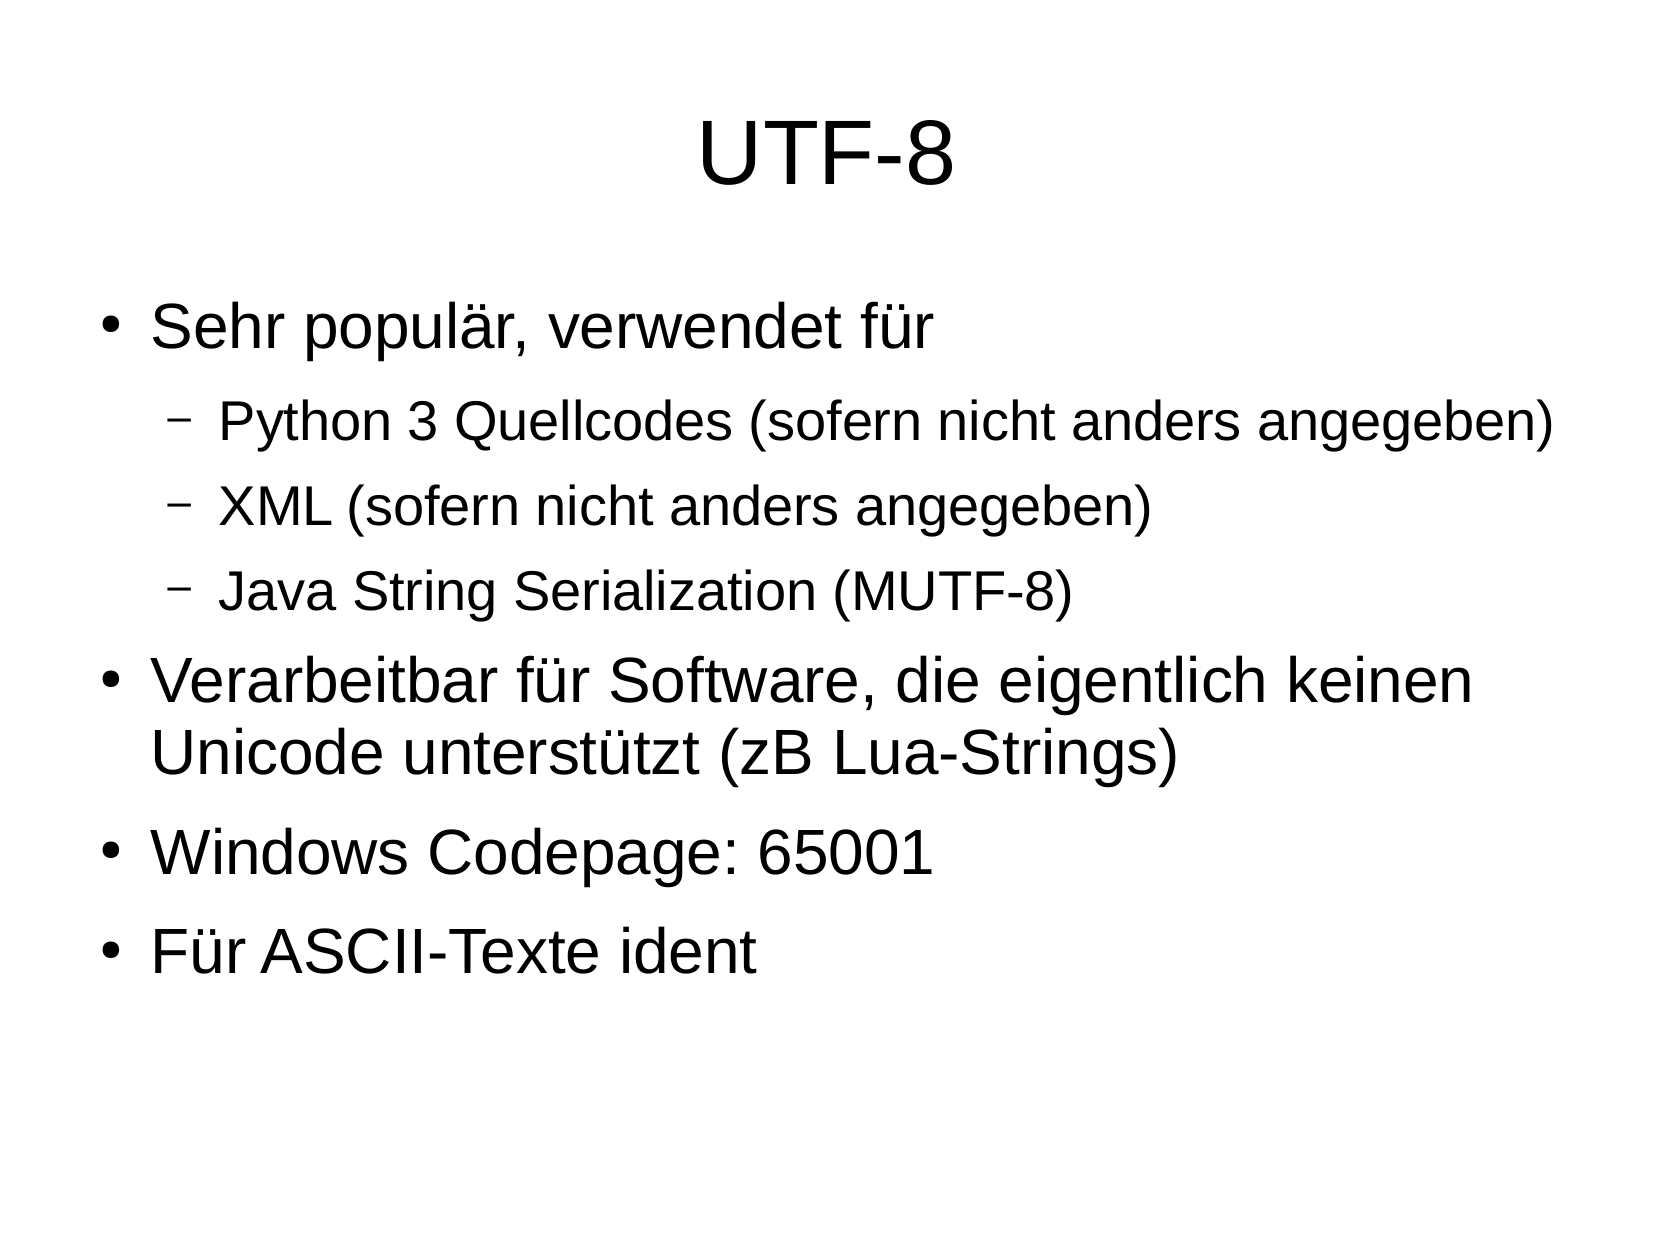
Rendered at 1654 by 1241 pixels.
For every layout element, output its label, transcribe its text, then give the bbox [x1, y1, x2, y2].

title UTF-8 [82, 49, 1571, 257]
list Sehr populär, verwendet für Python 3 Quellcodes (sofern nicht anders angegeben) XML (sofern nicht anders angegeben) Java String Serialization (MUTF-8) Verarbeitbar für Software, die eigentlich keinen Unicode unterstützt (zB Lua-Strings) Windows Codepage: 65001 Für ASCII-Texte ident [82, 290, 1571, 1010]
